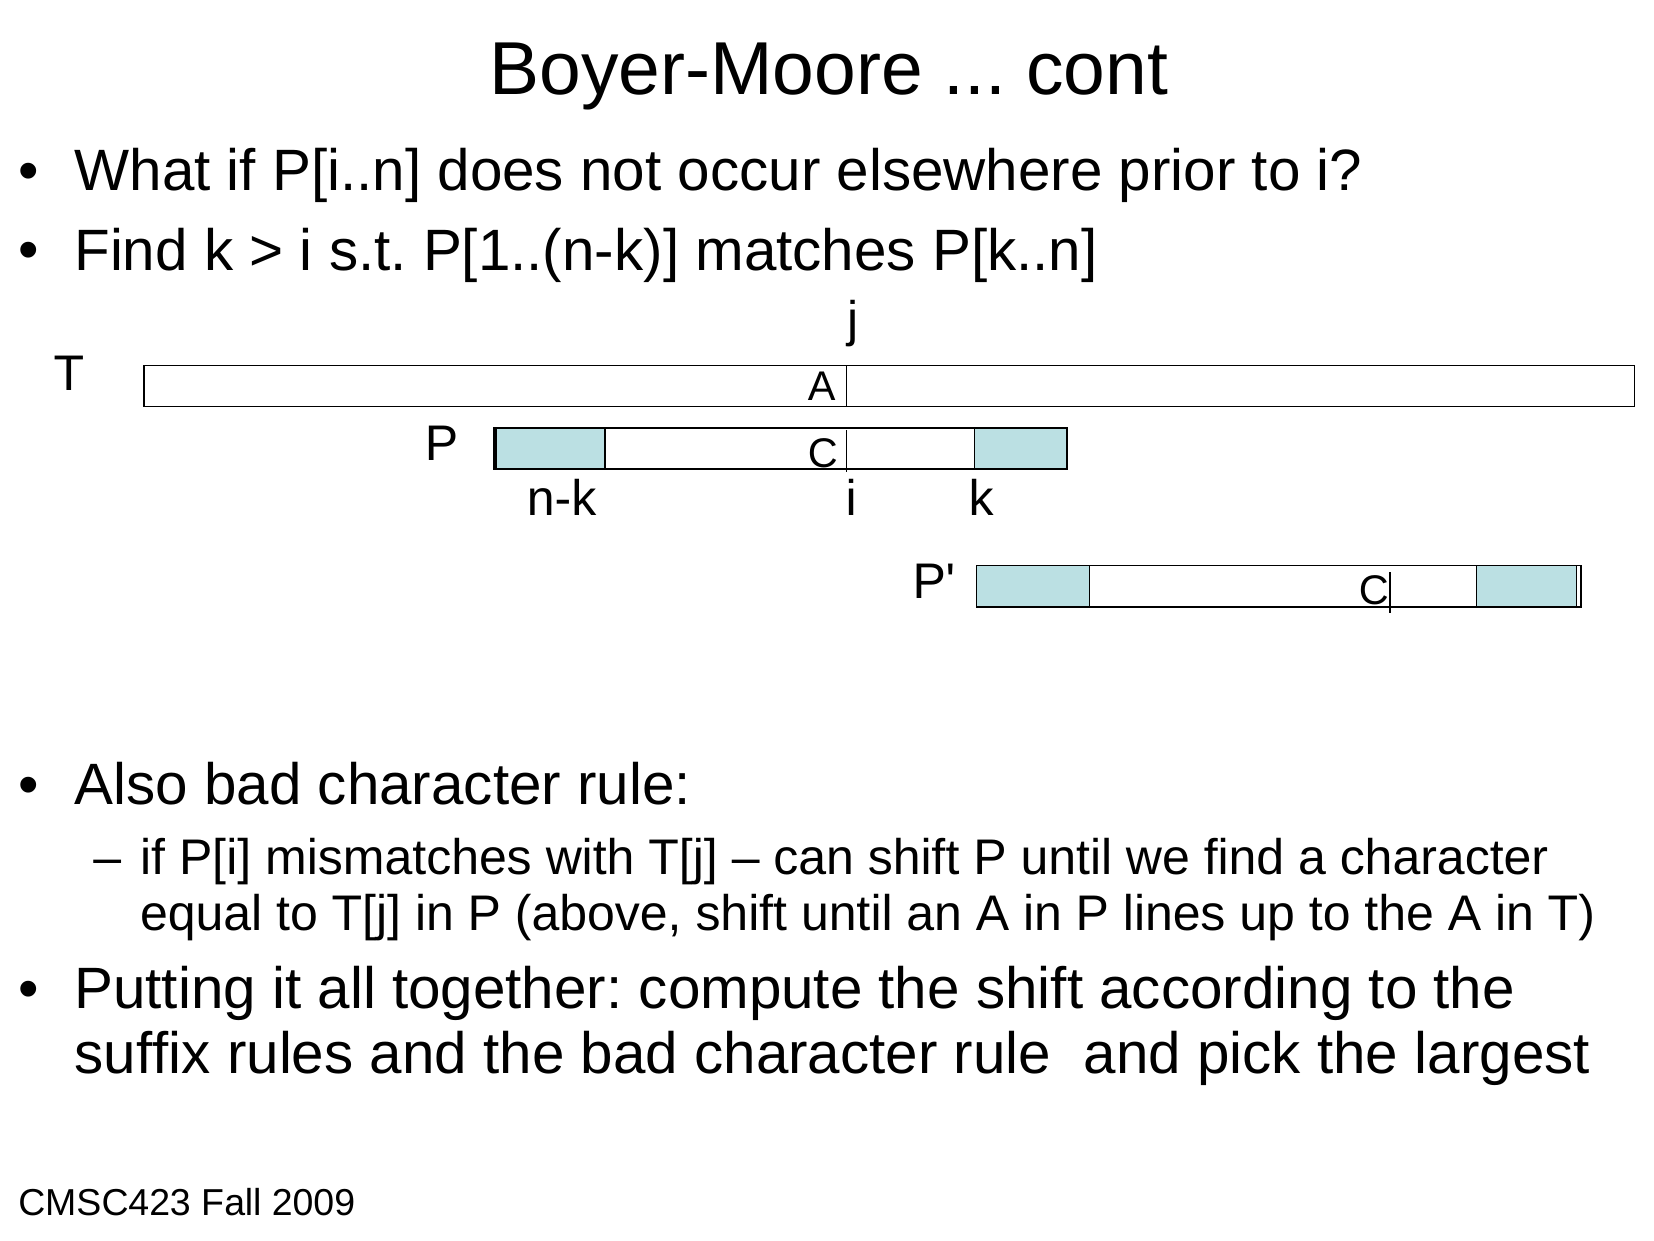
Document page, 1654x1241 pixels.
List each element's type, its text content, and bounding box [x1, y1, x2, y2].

list What if P[i..n] does not occur elsewhere prior to i? Find k > i s.t. P[1..(n-k)] matches P[k..n] Also bad character rule: if P[i] mismatches with T[j] – can shift P until we find a character equal to T[j] in P (above, shift until an A in P lines up to the A in T) Putting it all together: compute the shift according to the suffix rules and the bad character rule and pick the largest [18, 137, 1637, 1167]
text_box C [1344, 559, 1404, 622]
text_box [974, 427, 1067, 470]
text_box j [832, 283, 874, 355]
text_box T [38, 337, 100, 409]
text_box k [953, 462, 1009, 534]
text_box A [793, 354, 851, 417]
text_box C [793, 421, 853, 484]
text_box i [830, 462, 872, 534]
text_box [496, 427, 605, 470]
text_box P' [897, 545, 971, 617]
text_box [976, 565, 1090, 608]
text_box [1476, 565, 1577, 608]
text_box P [410, 407, 474, 479]
text_box n-k [512, 462, 612, 534]
title Boyer-Moore ... cont [21, 18, 1637, 120]
